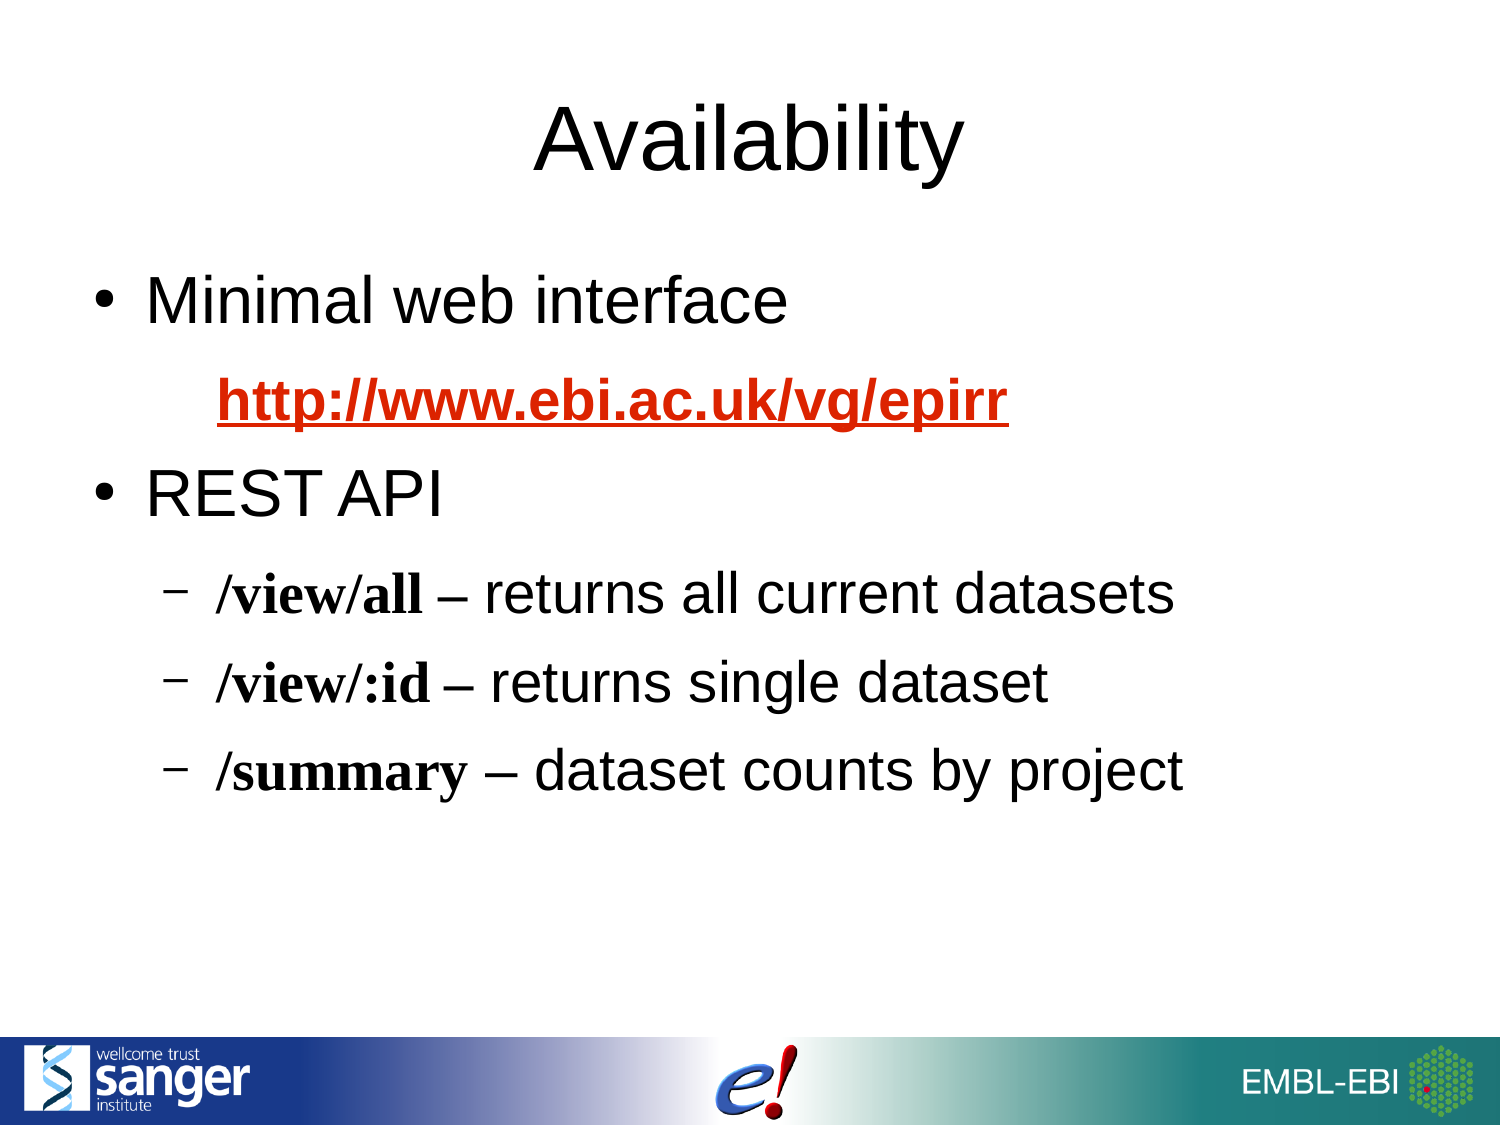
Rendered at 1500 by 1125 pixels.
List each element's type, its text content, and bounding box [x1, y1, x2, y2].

picture [0, 1037, 1500, 1125]
list Minimal web interface http://www.ebi.ac.uk/vg/epirr REST API /view/all – returns all current datasets /view/:id – returns single dataset /summary – dataset counts by project [75, 263, 1395, 916]
title Availability [75, 44, 1425, 233]
